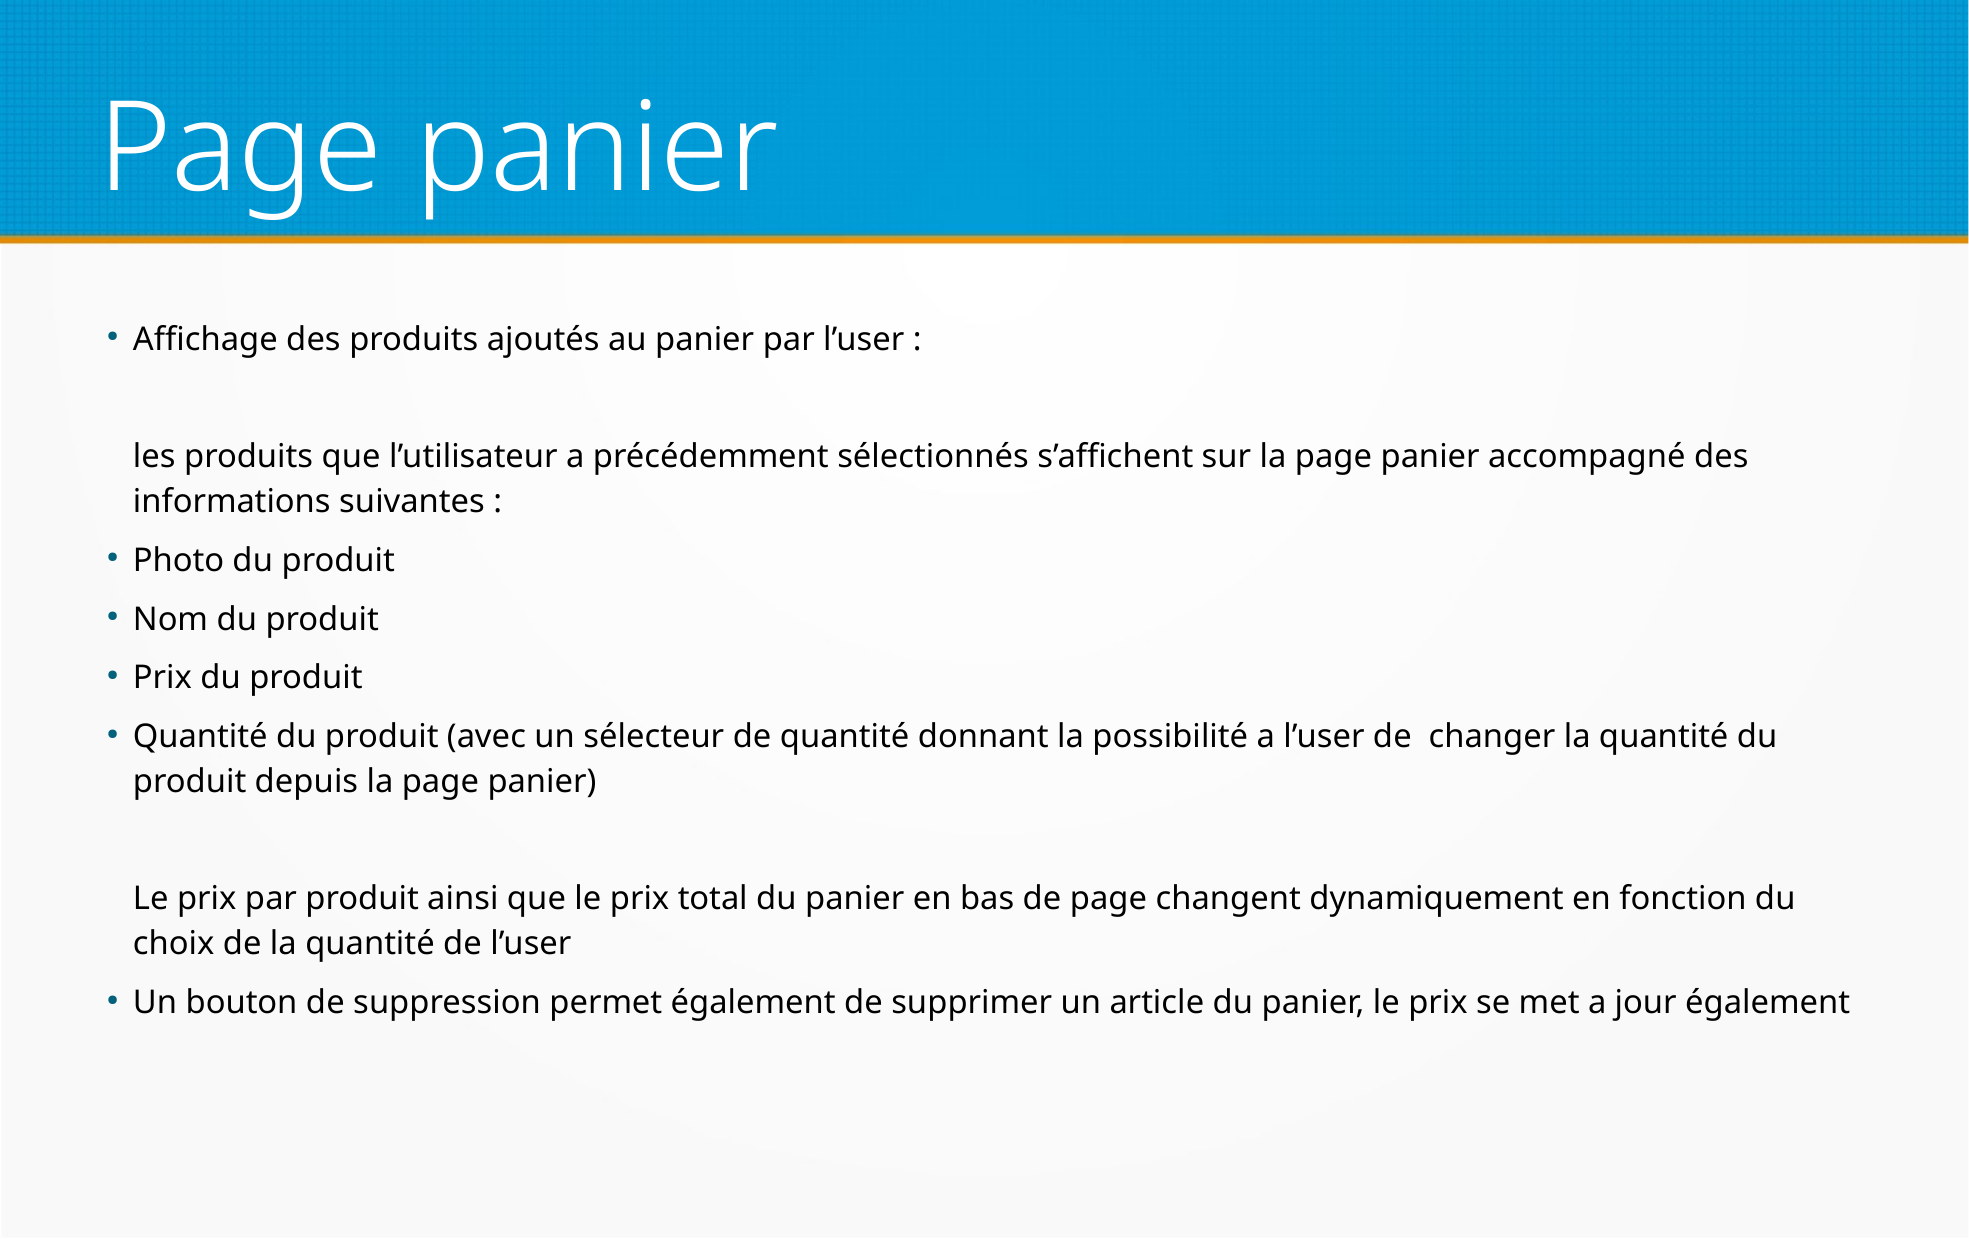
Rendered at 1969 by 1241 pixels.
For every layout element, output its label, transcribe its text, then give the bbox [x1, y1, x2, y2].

picture [0, 233, 1969, 1241]
list Affichage des produits ajoutés au panier par l’user : les produits que l’utilisateur a précédemment sélectionnés s’affichent sur la page panier accompagné des informations suivantes : Photo du produit Nom du produit Prix du produit Quantité du produit (avec un sélecteur de quantité donnant la possibilité a l’user de changer la quantité du produit depuis la page panier) Le prix par produit ainsi que le prix total du panier en bas de page changent dynamiquement en fonction du choix de la quantité de l’user Un bouton de suppression permet également de supprimer un article du panier, le prix se met a jour également [98, 315, 1861, 1081]
title Page panier [98, 19, 1870, 227]
